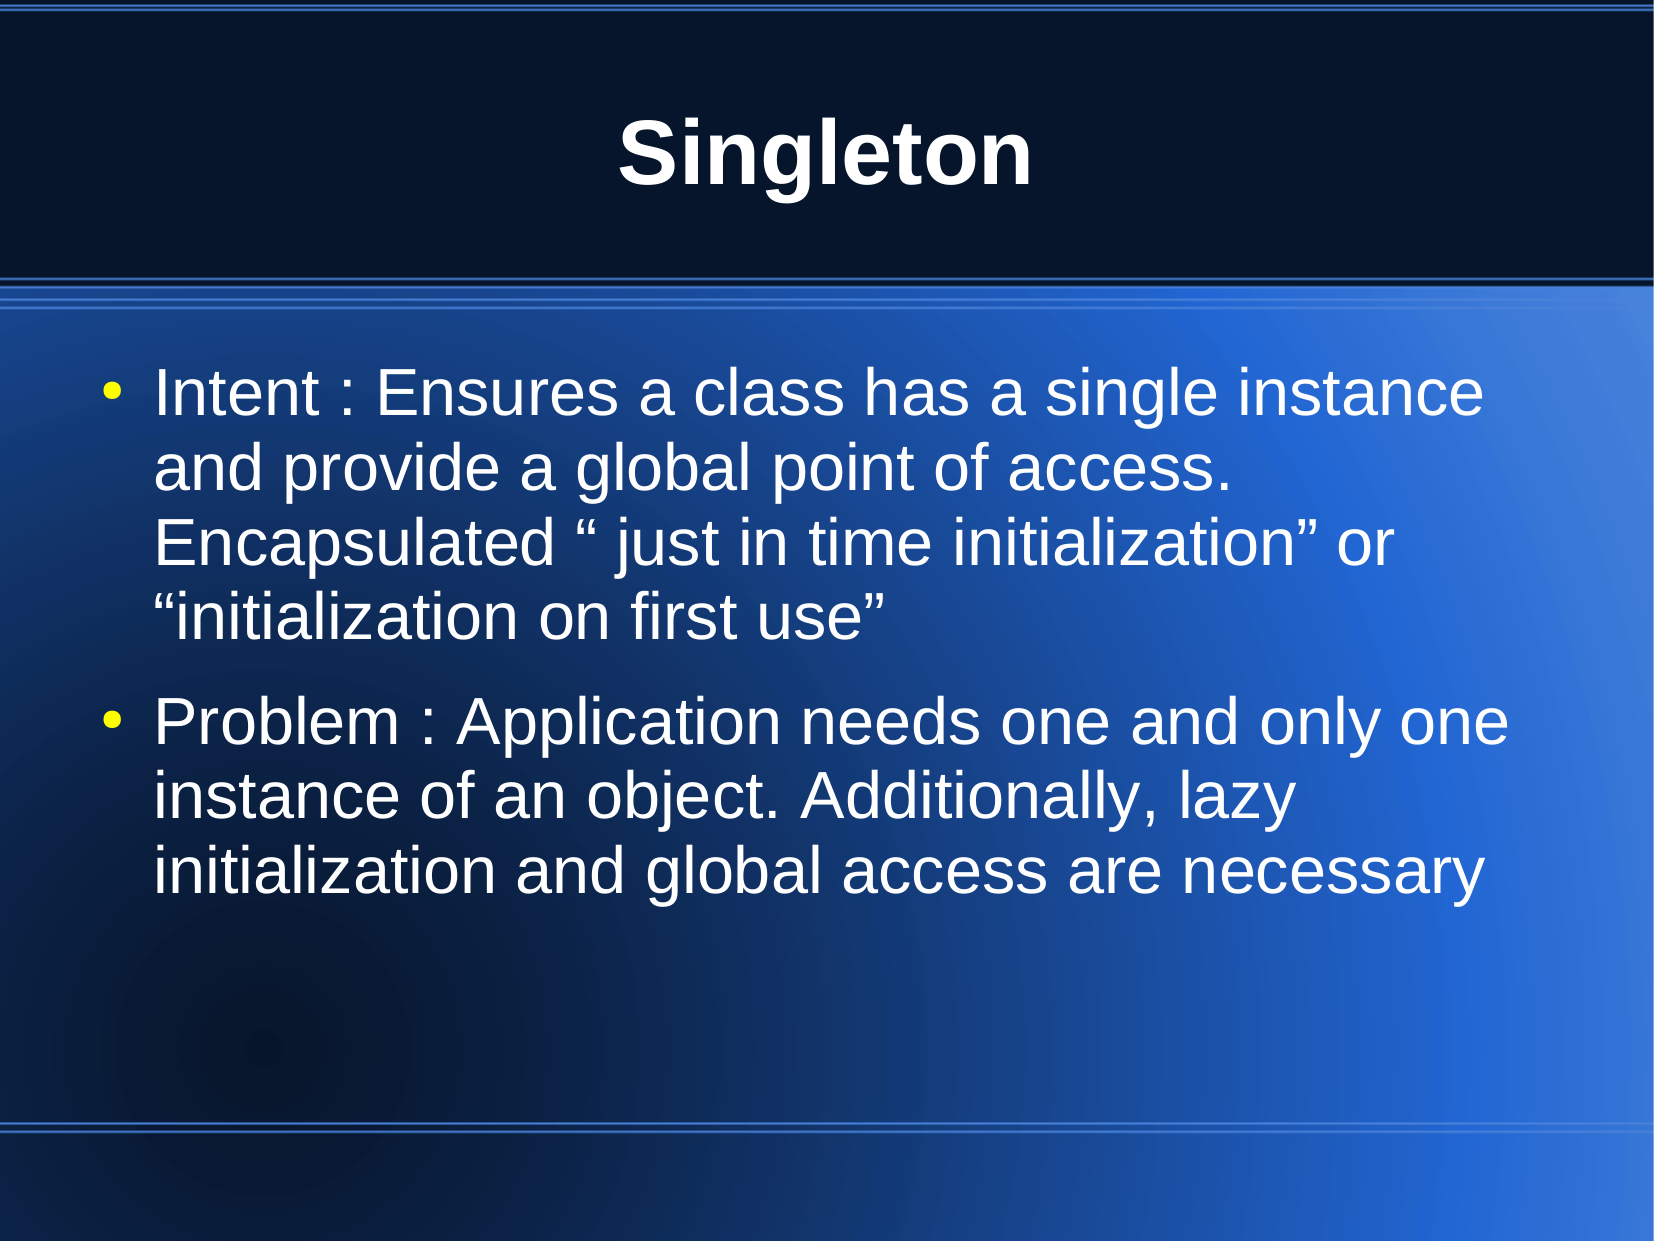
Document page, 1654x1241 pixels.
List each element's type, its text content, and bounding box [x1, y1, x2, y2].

picture [0, 0, 1654, 1241]
list Intent : Ensures a class has a single instance and provide a global point of access. Encapsulated “ just in time initialization” or “initialization on first use” Problem : Application needs one and only one instance of an object. Additionally, lazy initialization and global access are necessary [82, 355, 1571, 1058]
title Singleton [82, 49, 1571, 257]
